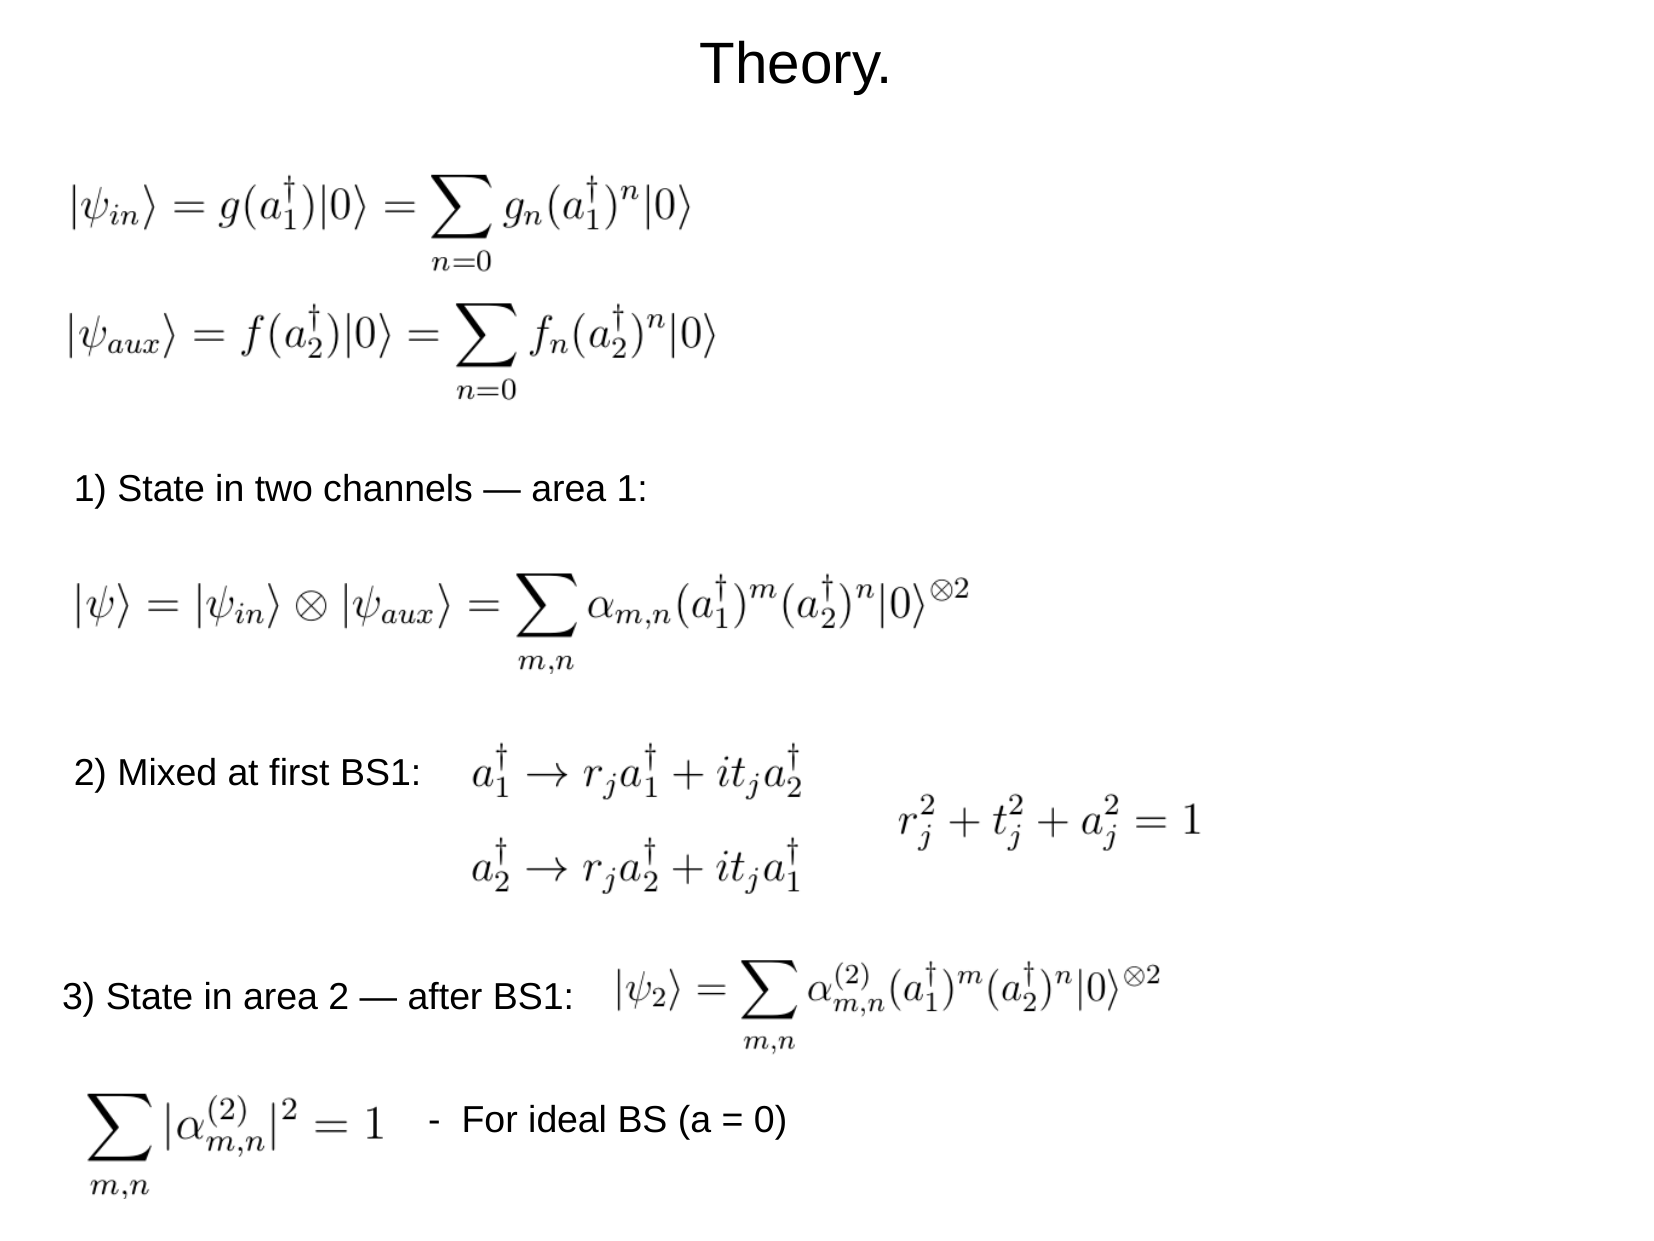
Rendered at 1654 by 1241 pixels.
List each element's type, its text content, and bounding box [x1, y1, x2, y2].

picture [47, 141, 733, 414]
text_box - For ideal BS (a = 0) [413, 1091, 839, 1158]
picture [35, 531, 993, 674]
text_box Theory. [685, 23, 1004, 119]
picture [425, 732, 875, 922]
text_box 3) State in area 2 — after BS1: [47, 968, 603, 1028]
picture [602, 944, 1182, 1063]
picture [61, 1080, 404, 1199]
text_box 2) Mixed at first BS1: [59, 744, 520, 804]
picture [885, 779, 1217, 874]
text_box 1) State in two channels — area 1: [59, 460, 674, 532]
